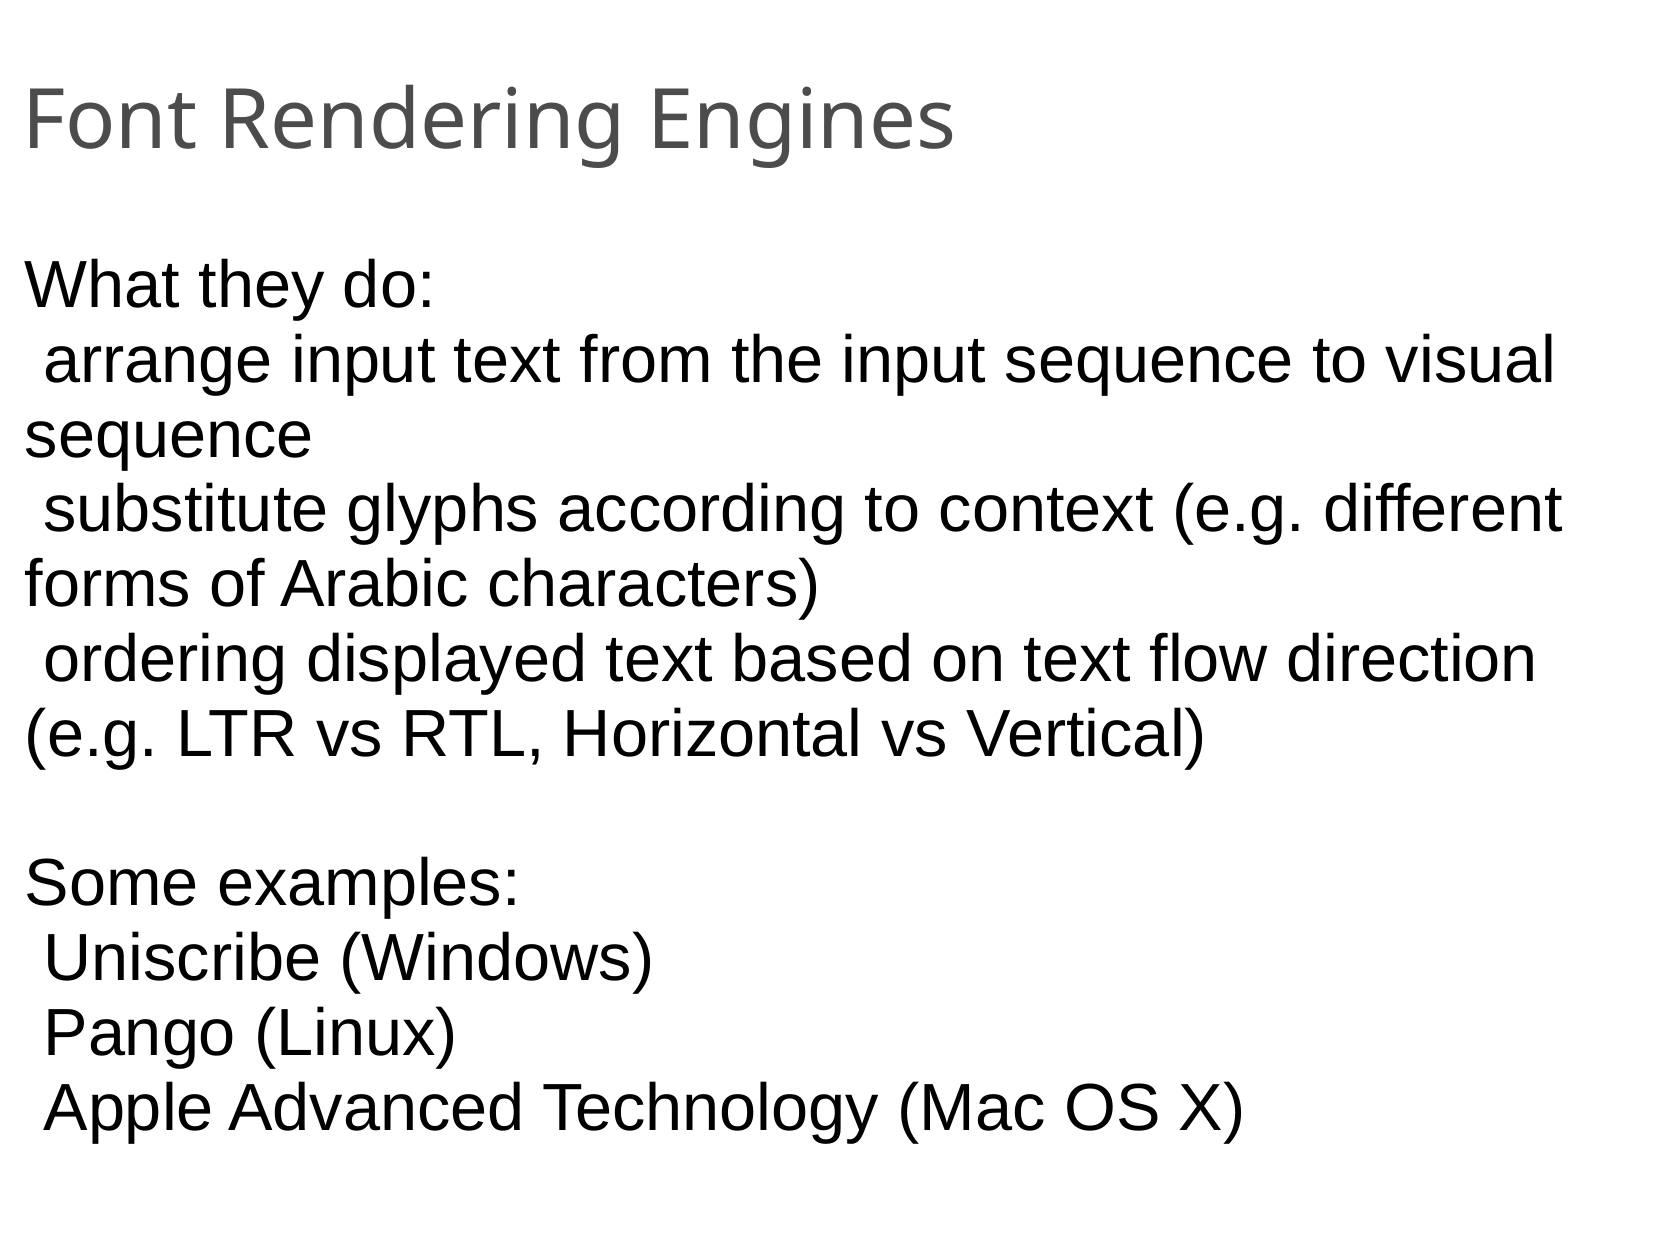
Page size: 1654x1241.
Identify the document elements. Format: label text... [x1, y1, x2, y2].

subtitle What they do: arrange input text from the input sequence to visual sequence substitute glyphs according to context (e.g. different forms of Arabic characters) ordering displayed text based on text flow direction (e.g. LTR vs RTL, Horizontal vs Vertical) Some examples: Uniscribe (Windows) Pango (Linux) Apple Advanced Technology (Mac OS X) [25, 233, 1654, 1158]
title Font Rendering Engines [22, 19, 1654, 213]
